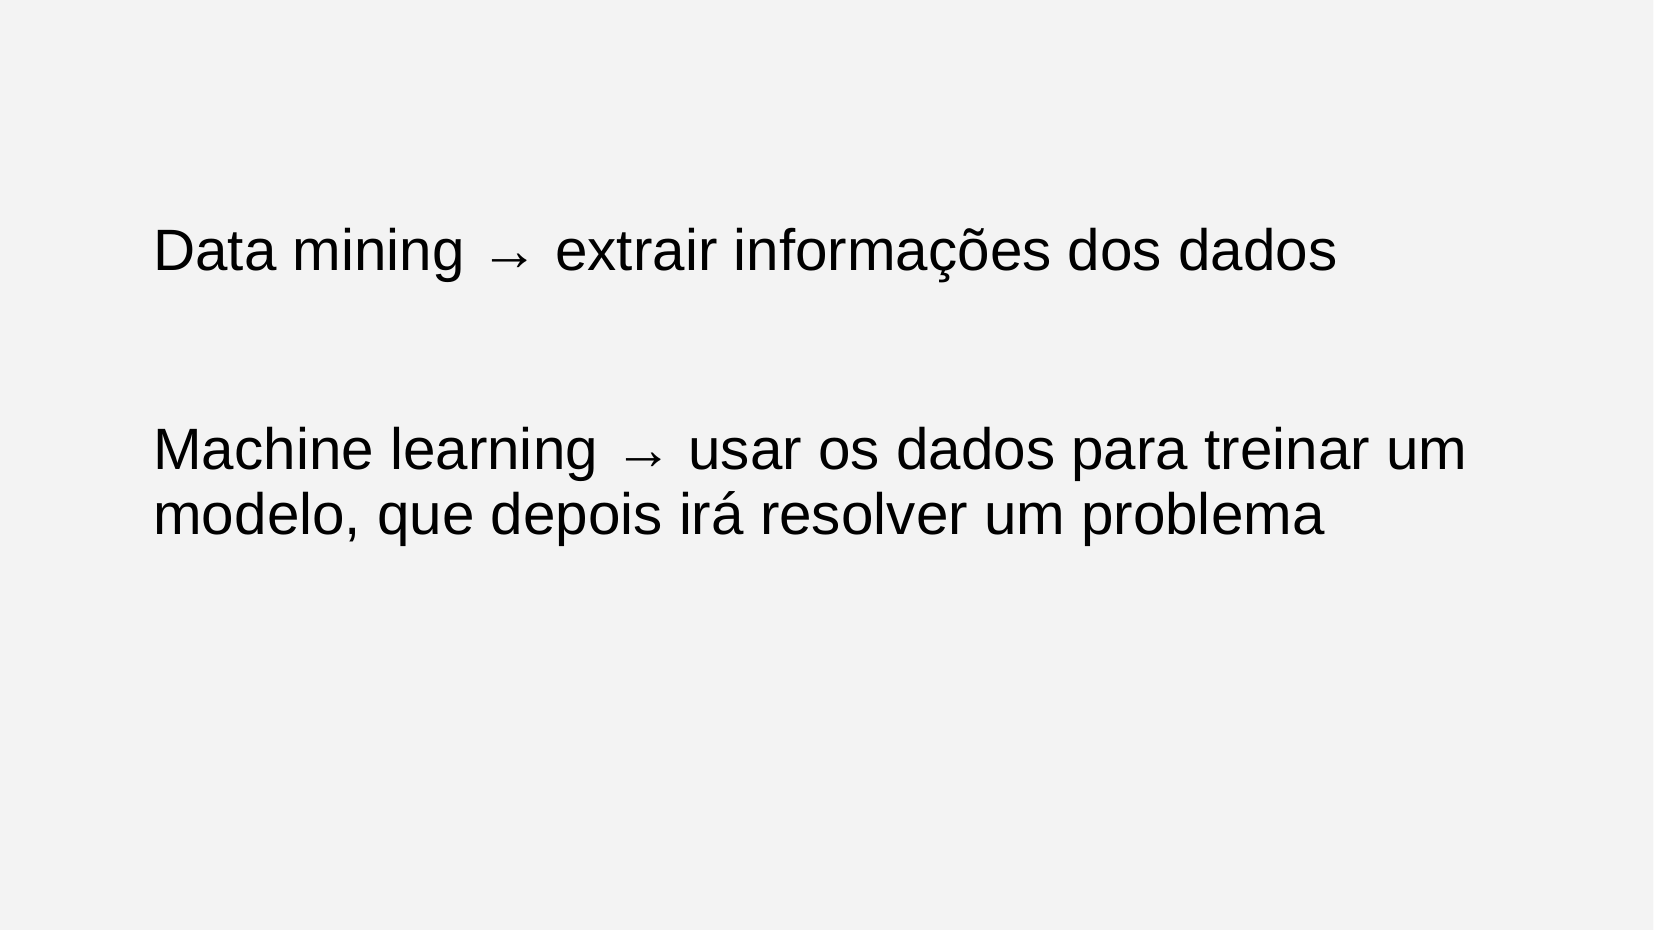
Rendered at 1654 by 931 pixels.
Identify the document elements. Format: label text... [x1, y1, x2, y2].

list Data mining → extrair informações dos dados Machine learning → usar os dados para treinar um modelo, que depois irá resolver um problema [82, 217, 1571, 758]
